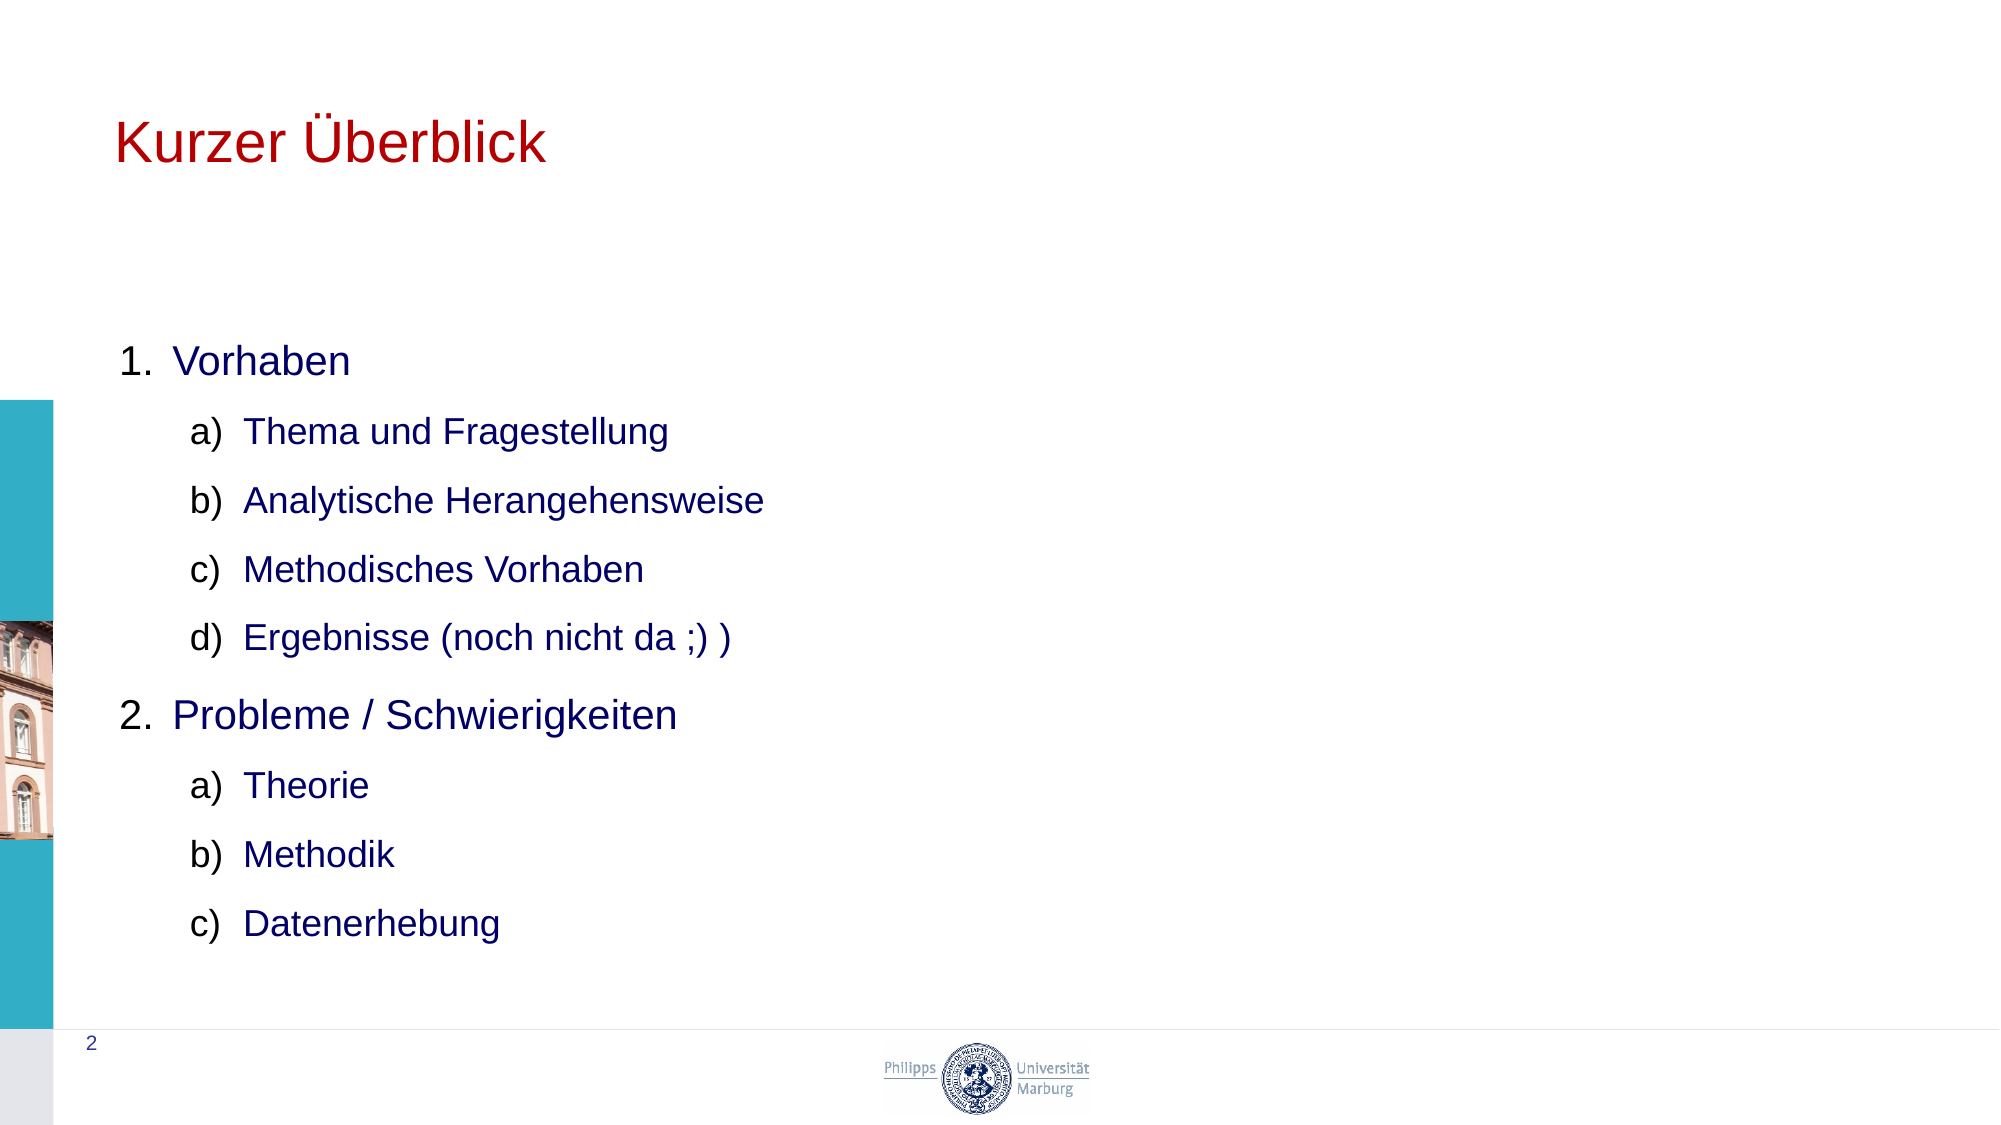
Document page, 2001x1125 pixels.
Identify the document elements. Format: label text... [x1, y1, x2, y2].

picture [883, 1042, 1090, 1115]
title Kurzer Überblick [99, 45, 1900, 233]
list Vorhaben Thema und Fragestellung Analytische Herangehensweise Methodisches Vorhaben Ergebnisse (noch nicht da ;) ) Probleme / Schwierigkeiten Theorie Methodik Datenerhebung [86, 326, 1887, 991]
slide_number <Foliennummer> [70, 1022, 538, 1101]
picture [0, 621, 53, 840]
